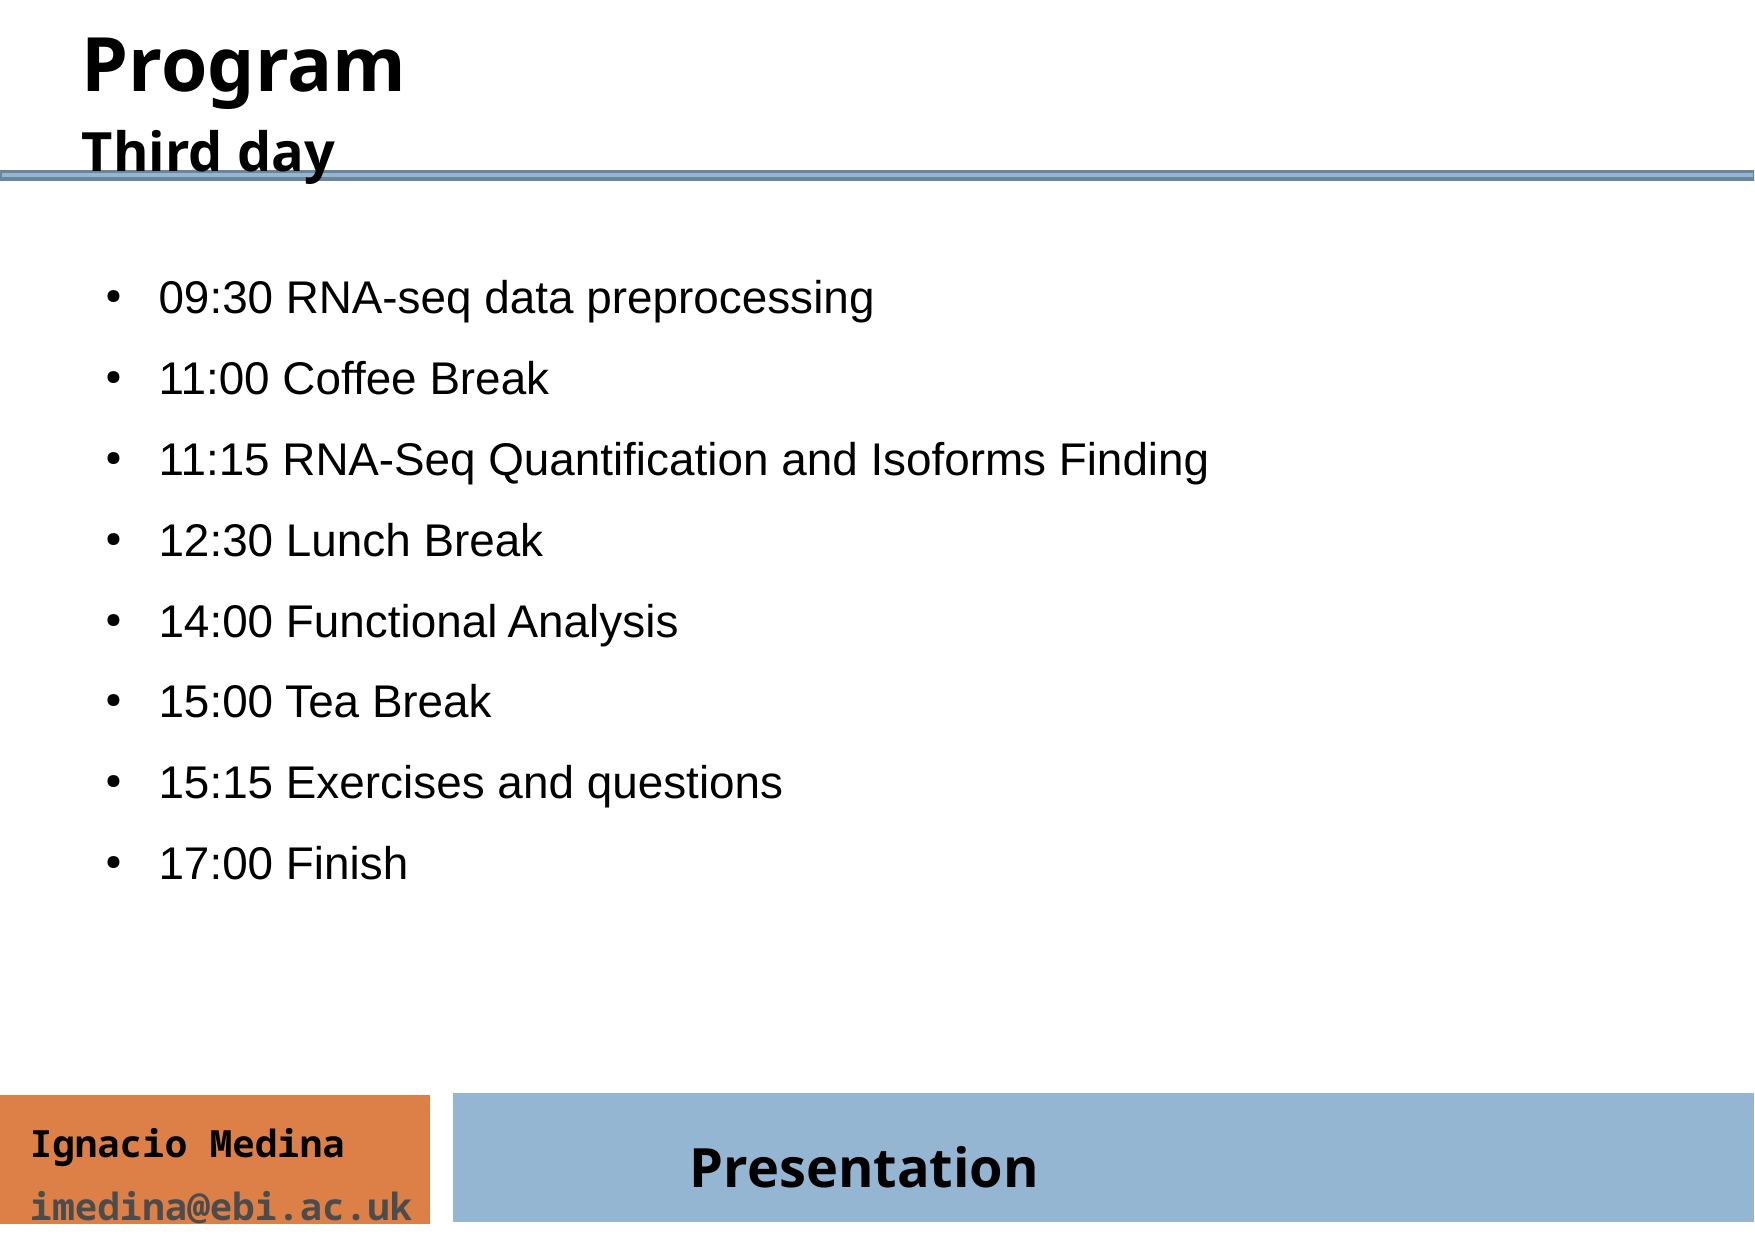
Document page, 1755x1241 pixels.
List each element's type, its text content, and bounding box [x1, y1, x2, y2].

text_box [0, 171, 316, 179]
list 09:30 RNA-seq data preprocessing 11:00 Coffee Break 11:15 RNA-Seq Quantification and Isoforms Finding 12:30 Lunch Break 14:00 Functional Analysis 15:00 Tea Break 15:15 Exercises and questions 17:00 Finish [87, 272, 1632, 992]
text_box Program Third day [67, 3, 1688, 169]
text_box Presentation [675, 1122, 1726, 1201]
text_box [320, 171, 1754, 179]
text_box Ignacio Medina imedina@ebi.ac.uk [15, 1110, 436, 1224]
